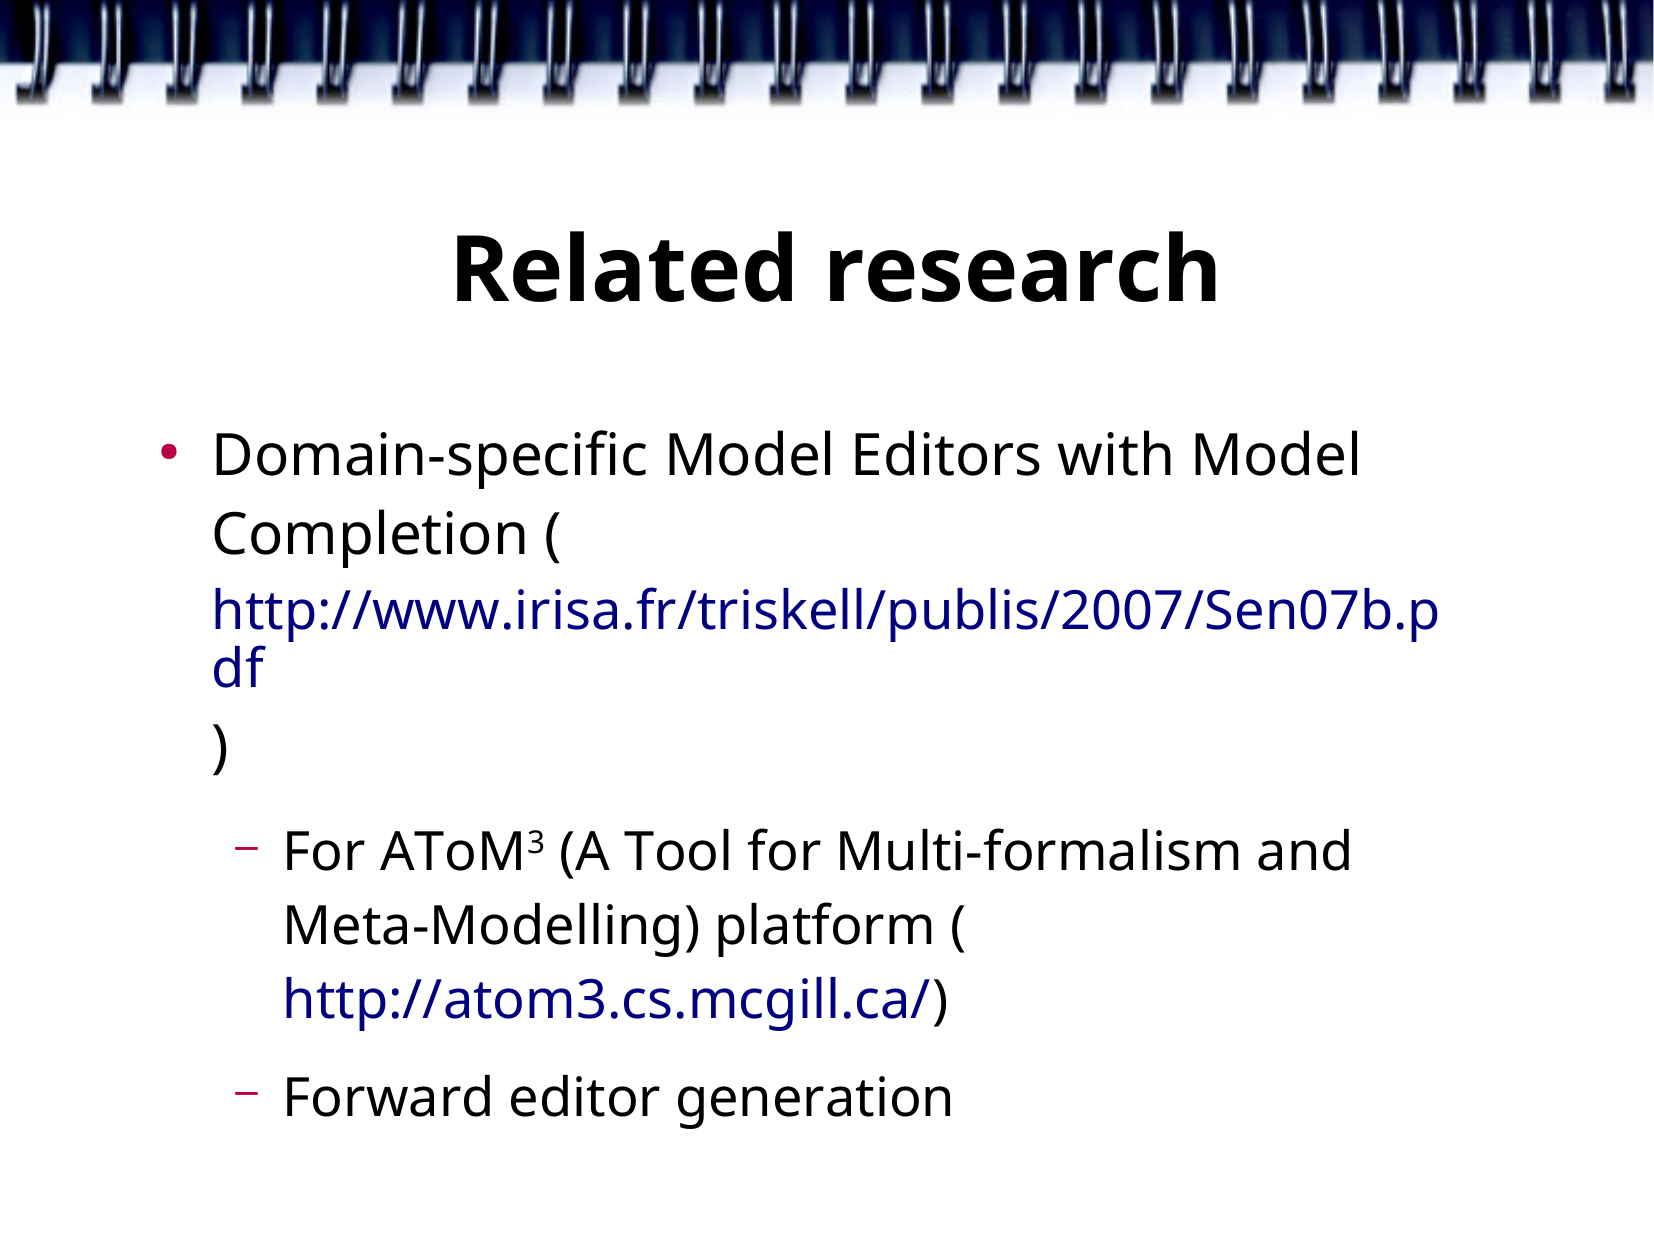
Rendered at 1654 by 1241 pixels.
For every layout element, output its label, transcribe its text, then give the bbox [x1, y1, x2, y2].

title Related research [139, 161, 1535, 370]
list Domain-specific Model Editors with Model Completion (http://www.irisa.fr/triskell/publis/2007/Sen07b.pdf) For AToM3 (A Tool for Multi-formalism and Meta-Modelling) platform (http://atom3.cs.mcgill.ca/) Forward editor generation [140, 413, 1457, 1182]
picture [0, 0, 1654, 121]
